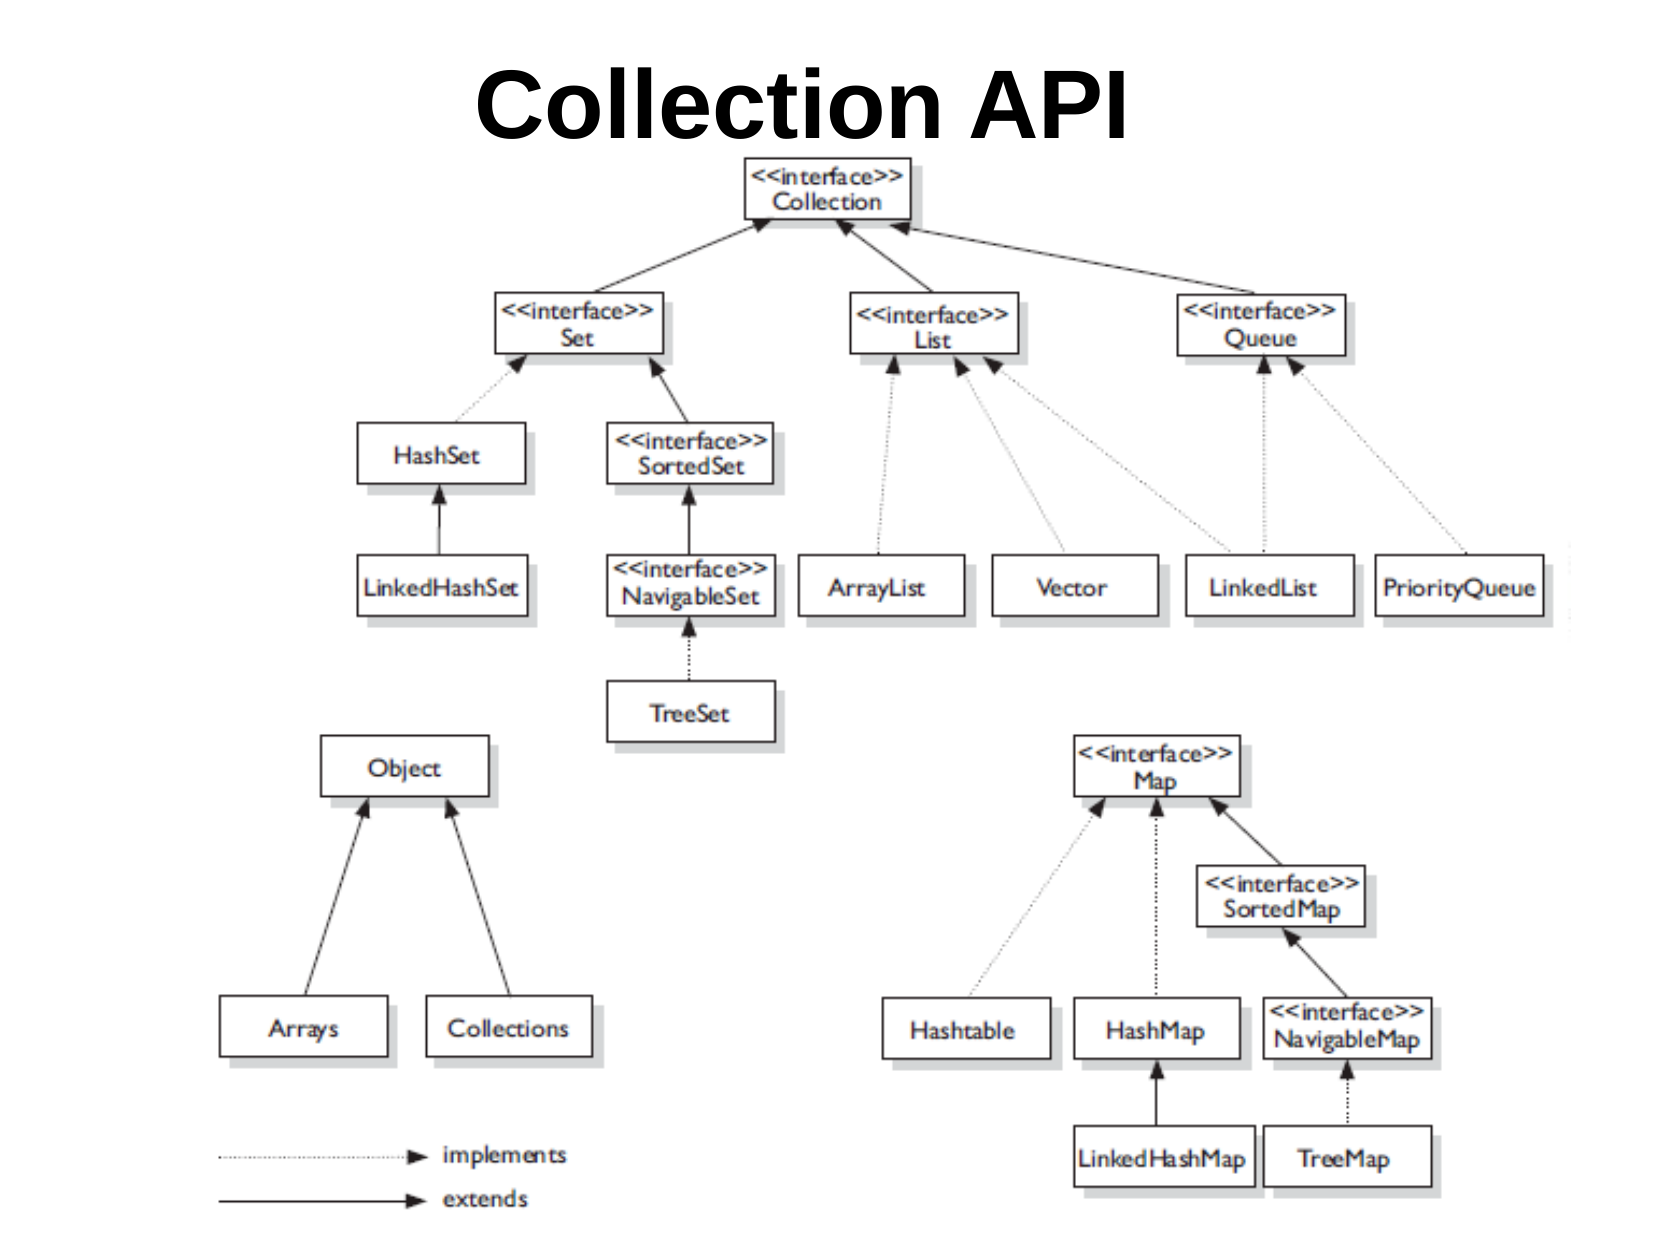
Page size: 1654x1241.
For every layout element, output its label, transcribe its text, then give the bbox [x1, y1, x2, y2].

title Collection API [59, 31, 1548, 178]
picture [200, 118, 1571, 1241]
